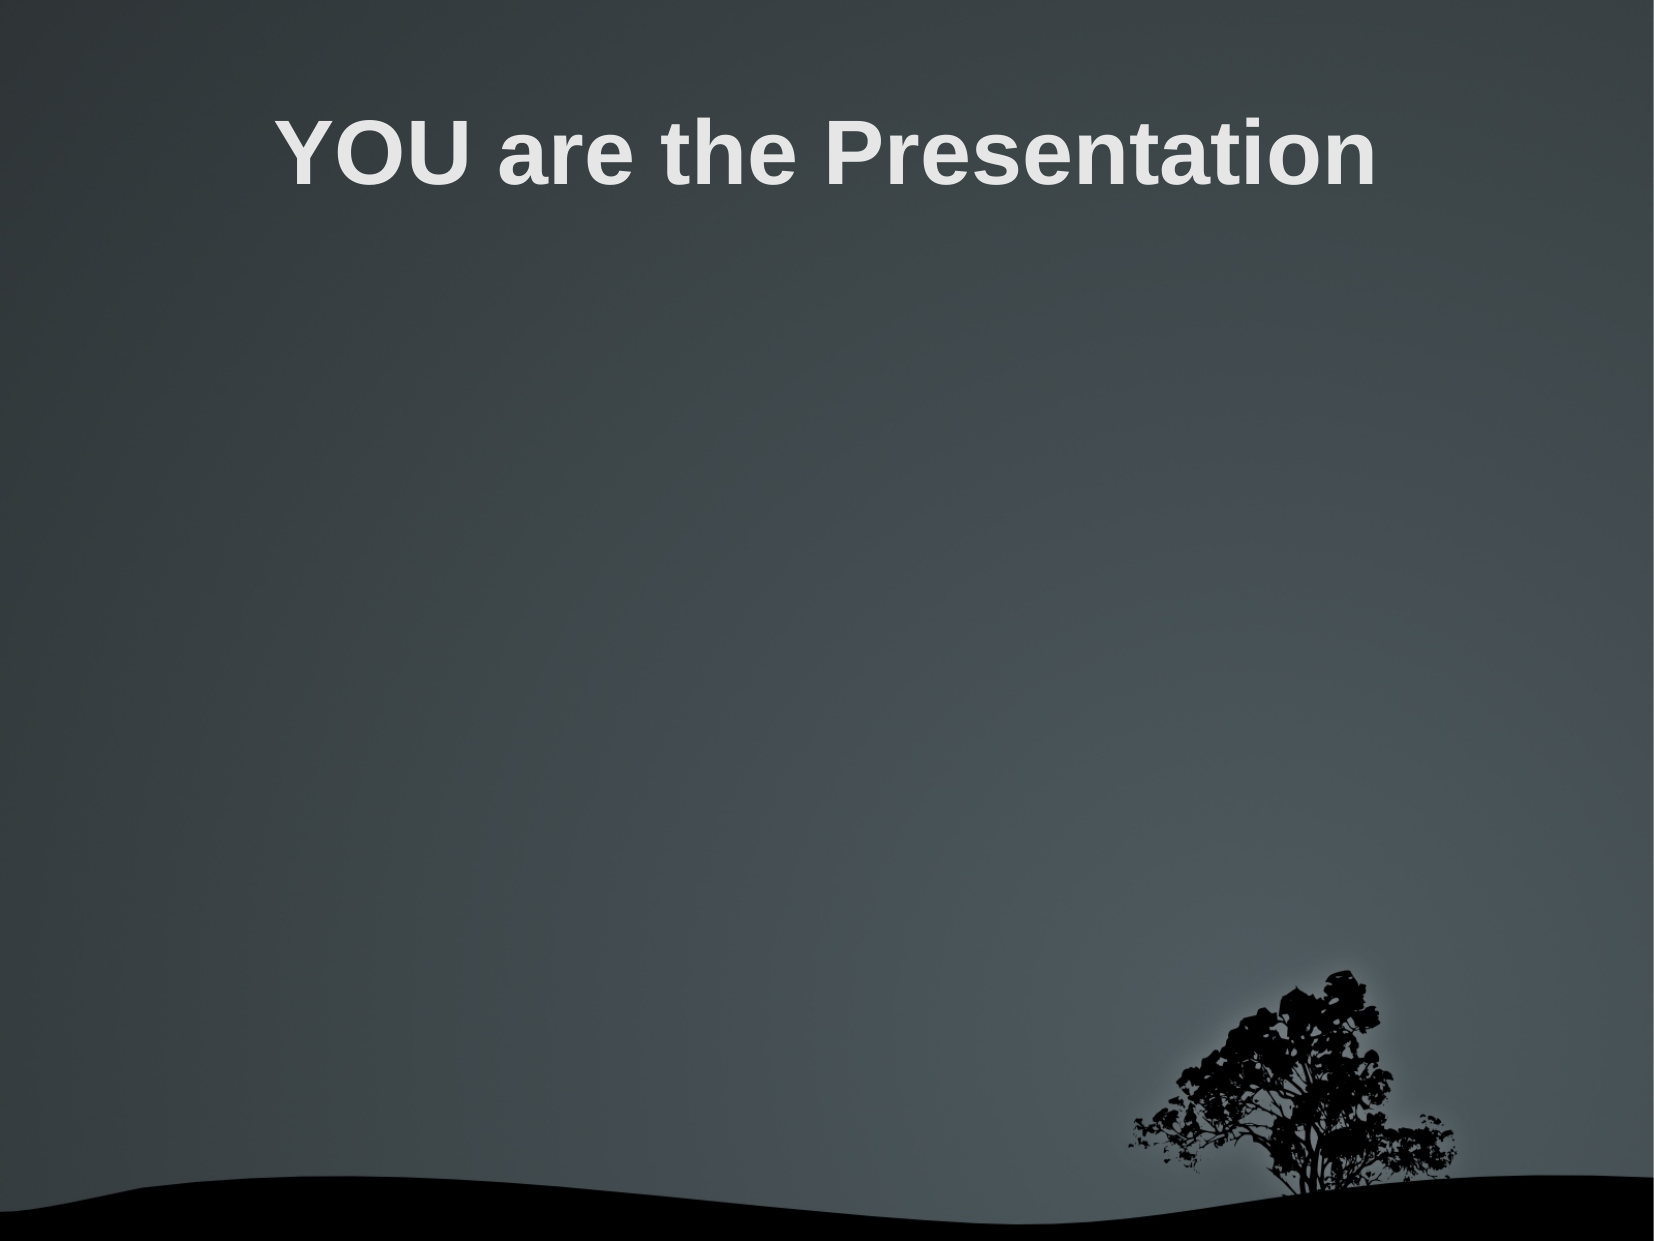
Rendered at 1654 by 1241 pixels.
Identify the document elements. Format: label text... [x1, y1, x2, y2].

title YOU are the Presentation [82, 49, 1571, 257]
picture [0, 0, 1654, 1241]
